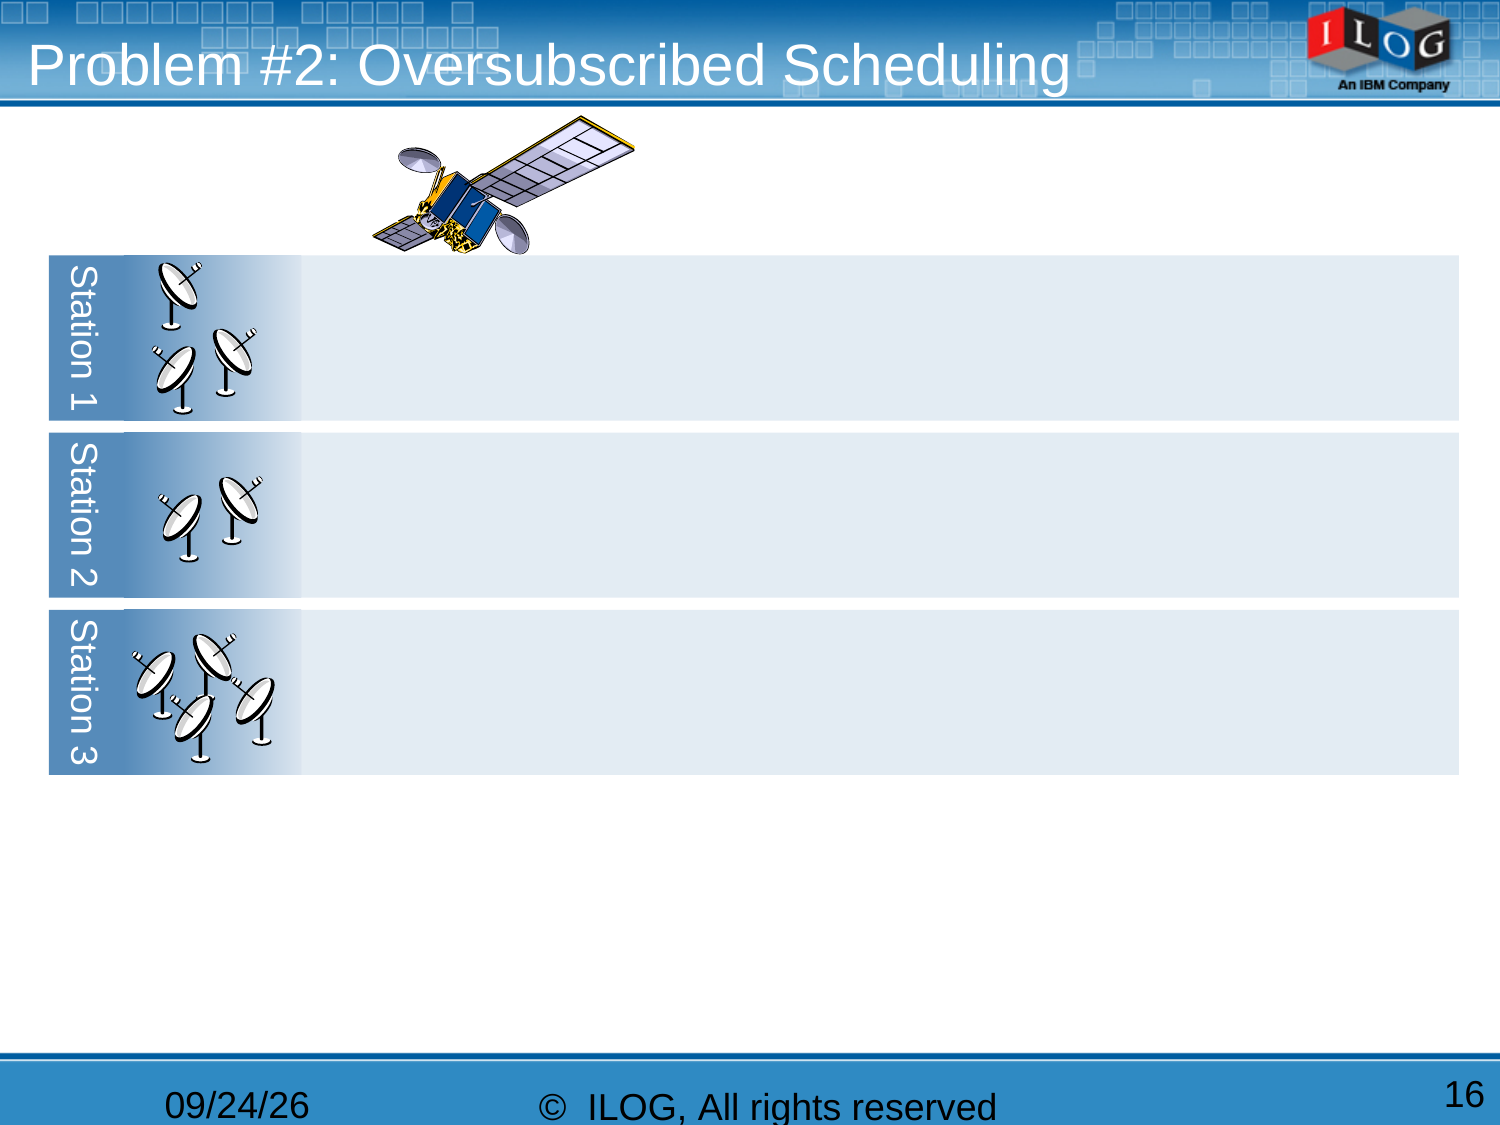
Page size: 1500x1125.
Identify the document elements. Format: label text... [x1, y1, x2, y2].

text_box [124, 255, 1459, 421]
title Problem #2: Oversubscribed Scheduling [12, 0, 1300, 144]
picture [775, 1102, 785, 1118]
text_box Station 2 [48, 432, 124, 598]
text_box [124, 609, 1459, 775]
text_box Station 3 [48, 609, 124, 775]
text_box Station 1 [48, 255, 124, 421]
picture [0, 0, 1500, 1125]
text_box [124, 432, 1459, 598]
